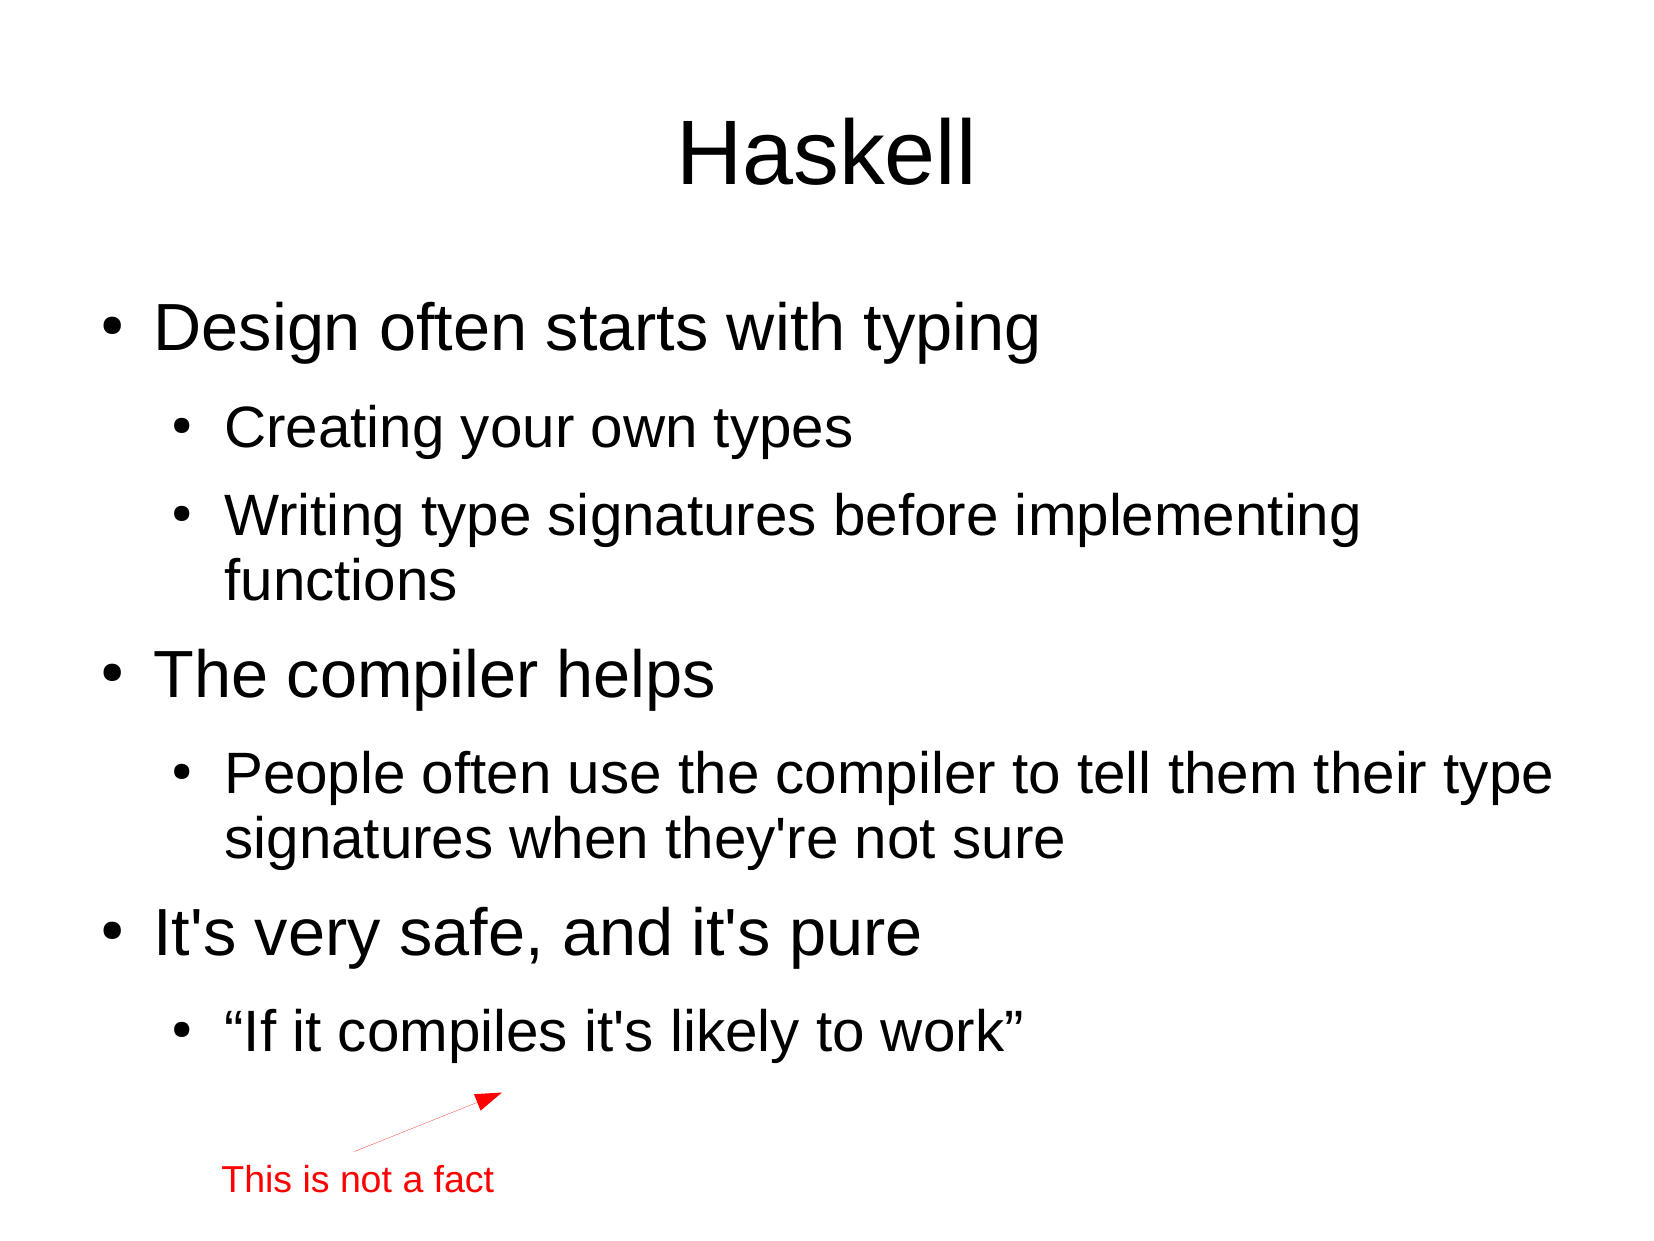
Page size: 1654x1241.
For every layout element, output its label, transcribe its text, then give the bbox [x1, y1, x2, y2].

text_box This is not a fact [206, 1151, 510, 1209]
list Design often starts with typing Creating your own types Writing type signatures before implementing functions The compiler helps People often use the compiler to tell them their type signatures when they're not sure It's very safe, and it's pure “If it compiles it's likely to work” [82, 290, 1571, 1094]
title Haskell [82, 56, 1571, 250]
